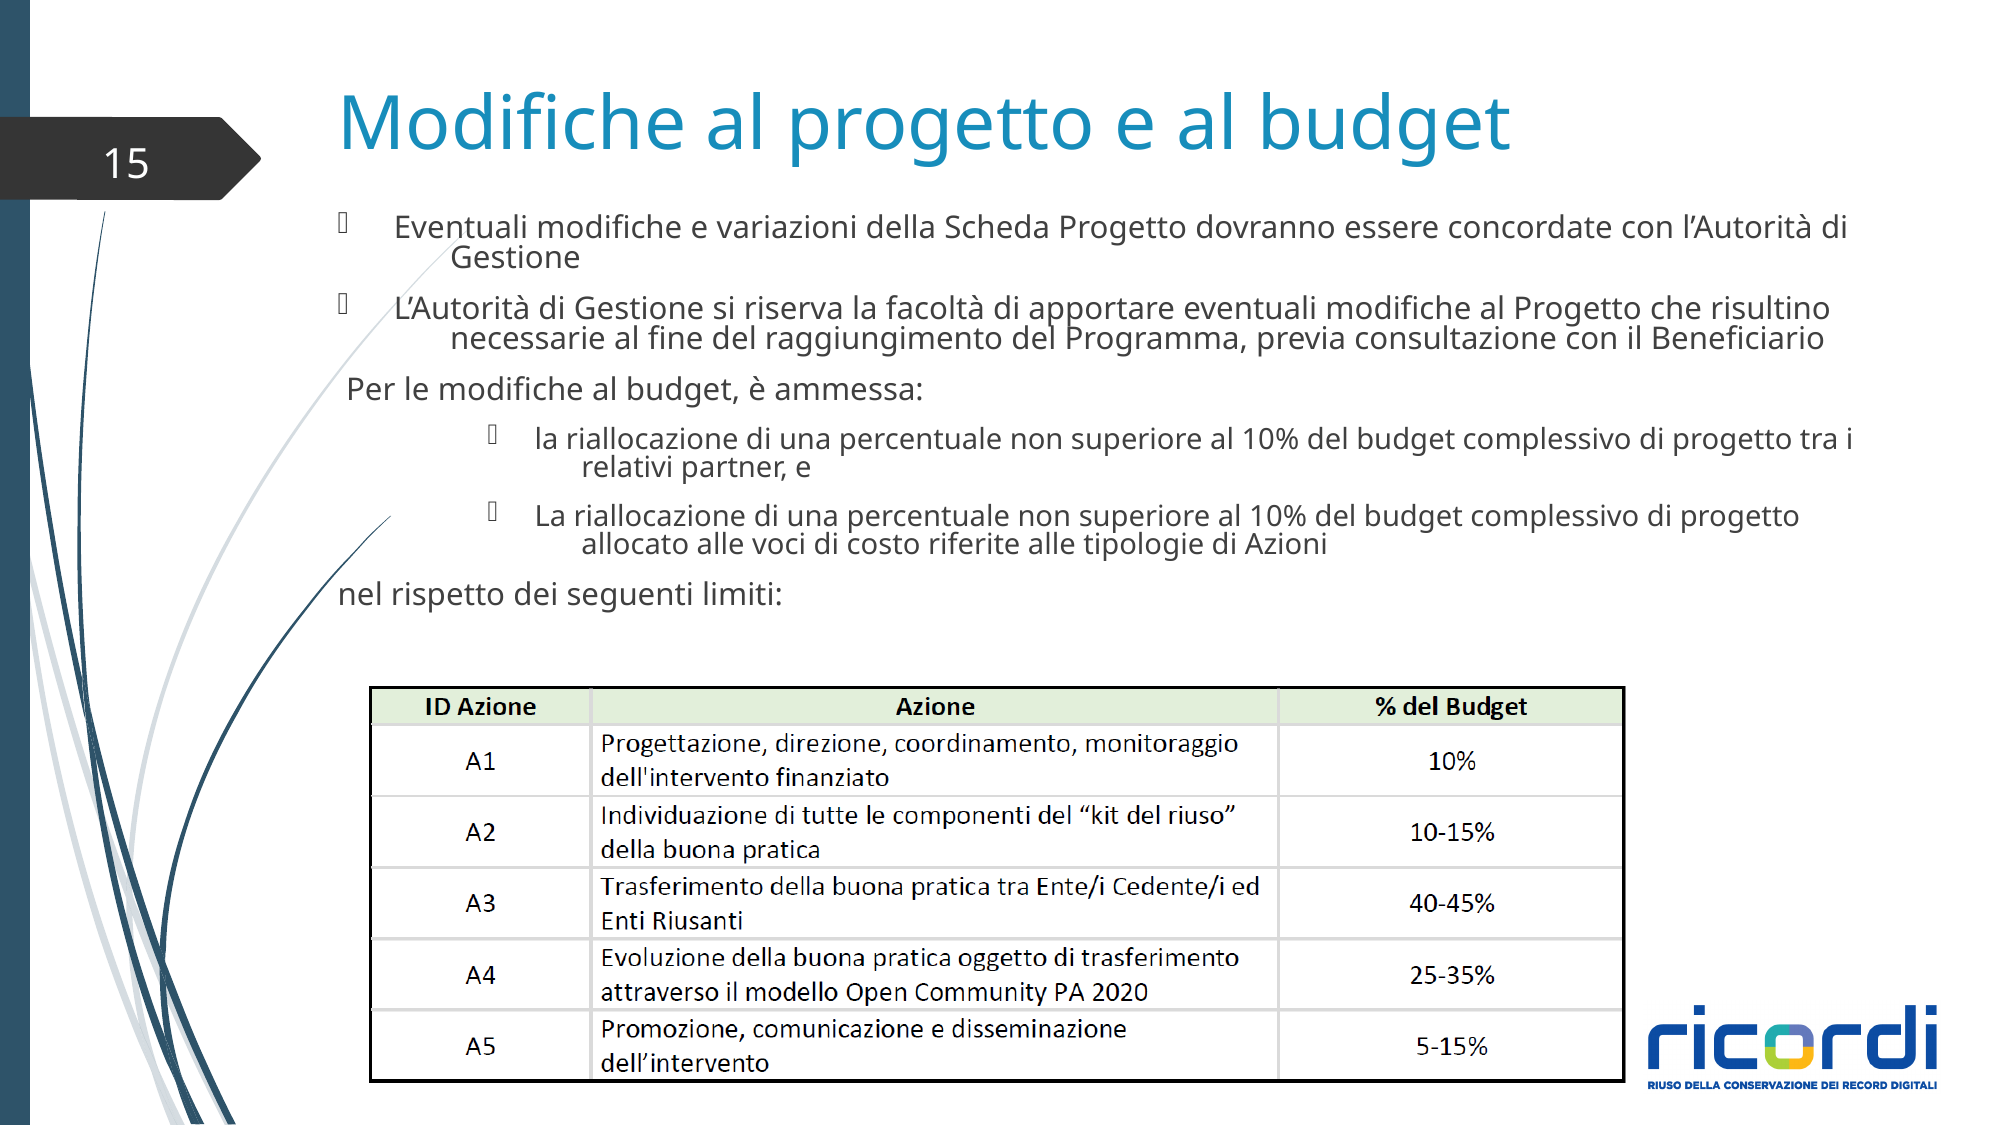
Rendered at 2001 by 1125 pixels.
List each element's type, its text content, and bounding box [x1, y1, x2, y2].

picture [1643, 1000, 1941, 1094]
text_box <numero> [87, 129, 216, 190]
list Eventuali modifiche e variazioni della Scheda Progetto dovranno essere concordate con l’Autorità di Gestione L’Autorità di Gestione si riserva la facoltà di apportare eventuali modifiche al Progetto che risultino necessarie al fine del raggiungimento del Programma, previa consultazione con il Beneficiario Per le modifiche al budget, è ammessa: la riallocazione di una percentuale non superiore al 10% del budget complessivo di progetto tra i relativi partner, e La riallocazione di una percentuale non superiore al 10% del budget complessivo di progetto allocato alle voci di costo riferite alle tipologie di Azioni nel rispetto dei seguenti limiti: [322, 207, 1895, 660]
title Modifiche al progetto e al budget [322, 66, 1941, 220]
picture [354, 673, 1630, 1088]
